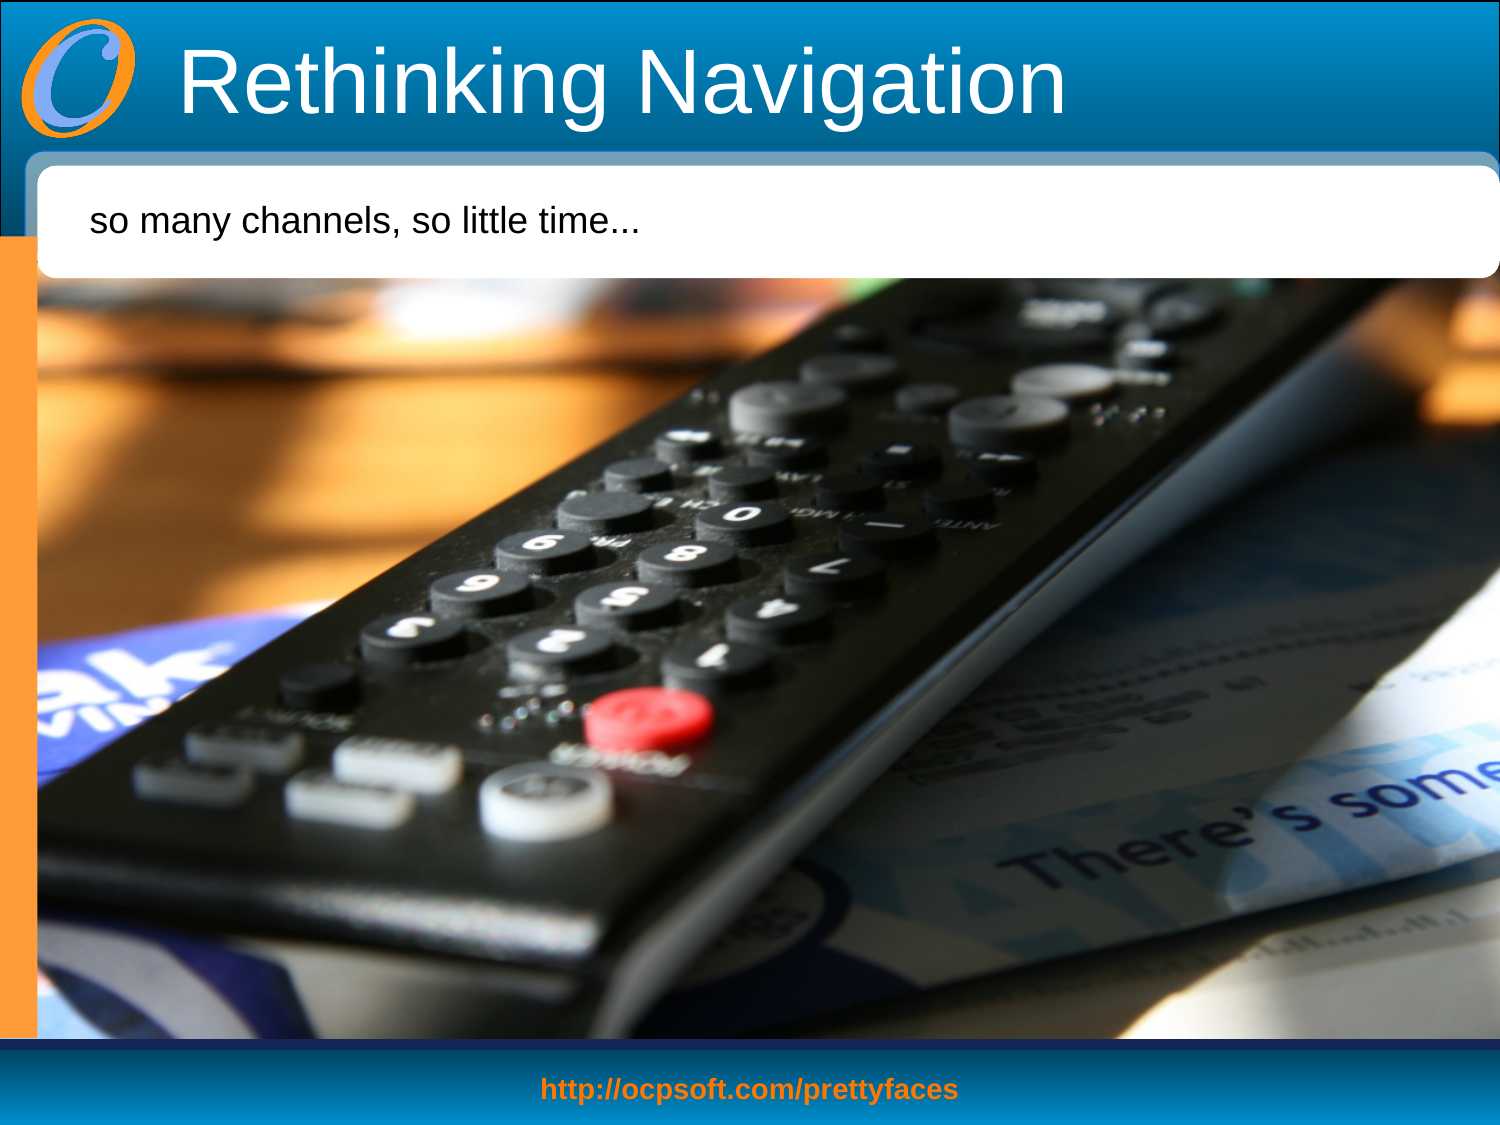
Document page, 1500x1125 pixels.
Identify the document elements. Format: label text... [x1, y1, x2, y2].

picture [38, 265, 1500, 1039]
text_box Rethinking Navigation [162, 14, 1463, 140]
text_box [0, 0, 1500, 1039]
text_box so many channels, so little time... [74, 188, 1463, 249]
picture [22, 20, 135, 137]
